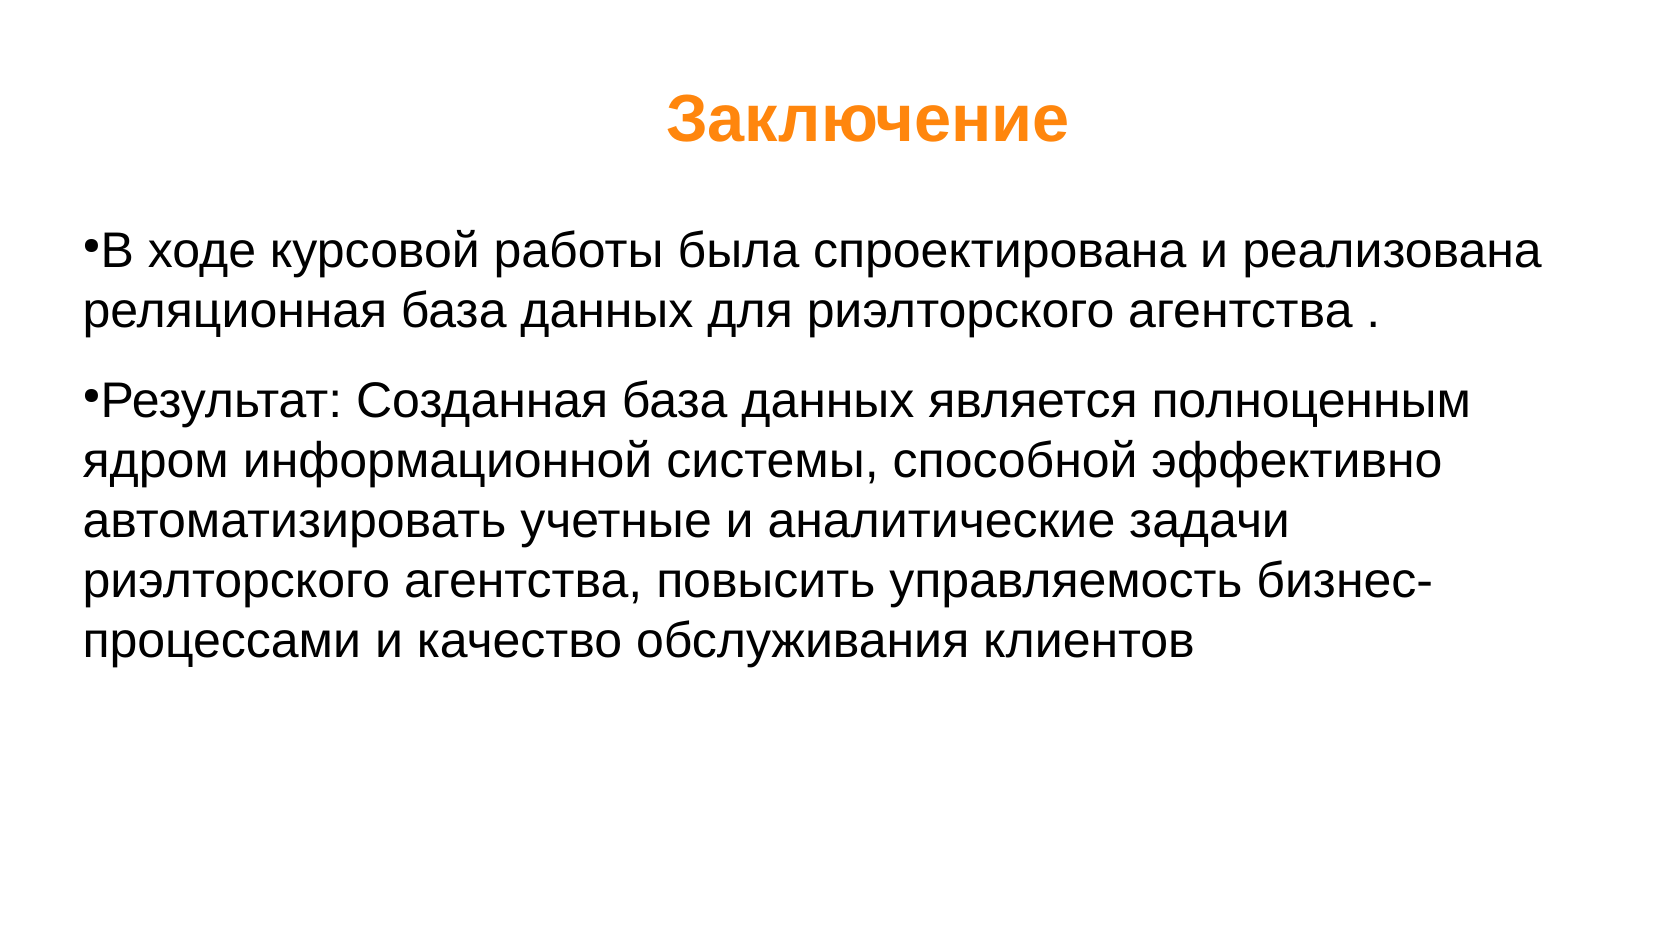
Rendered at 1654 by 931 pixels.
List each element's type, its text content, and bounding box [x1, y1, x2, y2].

list В ходе курсовой работы была спроектирована и реализована реляционная база данных для риэлторского агентства . Результат: Созданная база данных является полноценным ядром информационной системы, способной эффективно автоматизировать учетные и аналитические задачи риэлторского агентства, повысить управляемость бизнес-процессами и качество обслуживания клиентов [82, 217, 1571, 758]
title Заключение [289, 12, 1447, 217]
